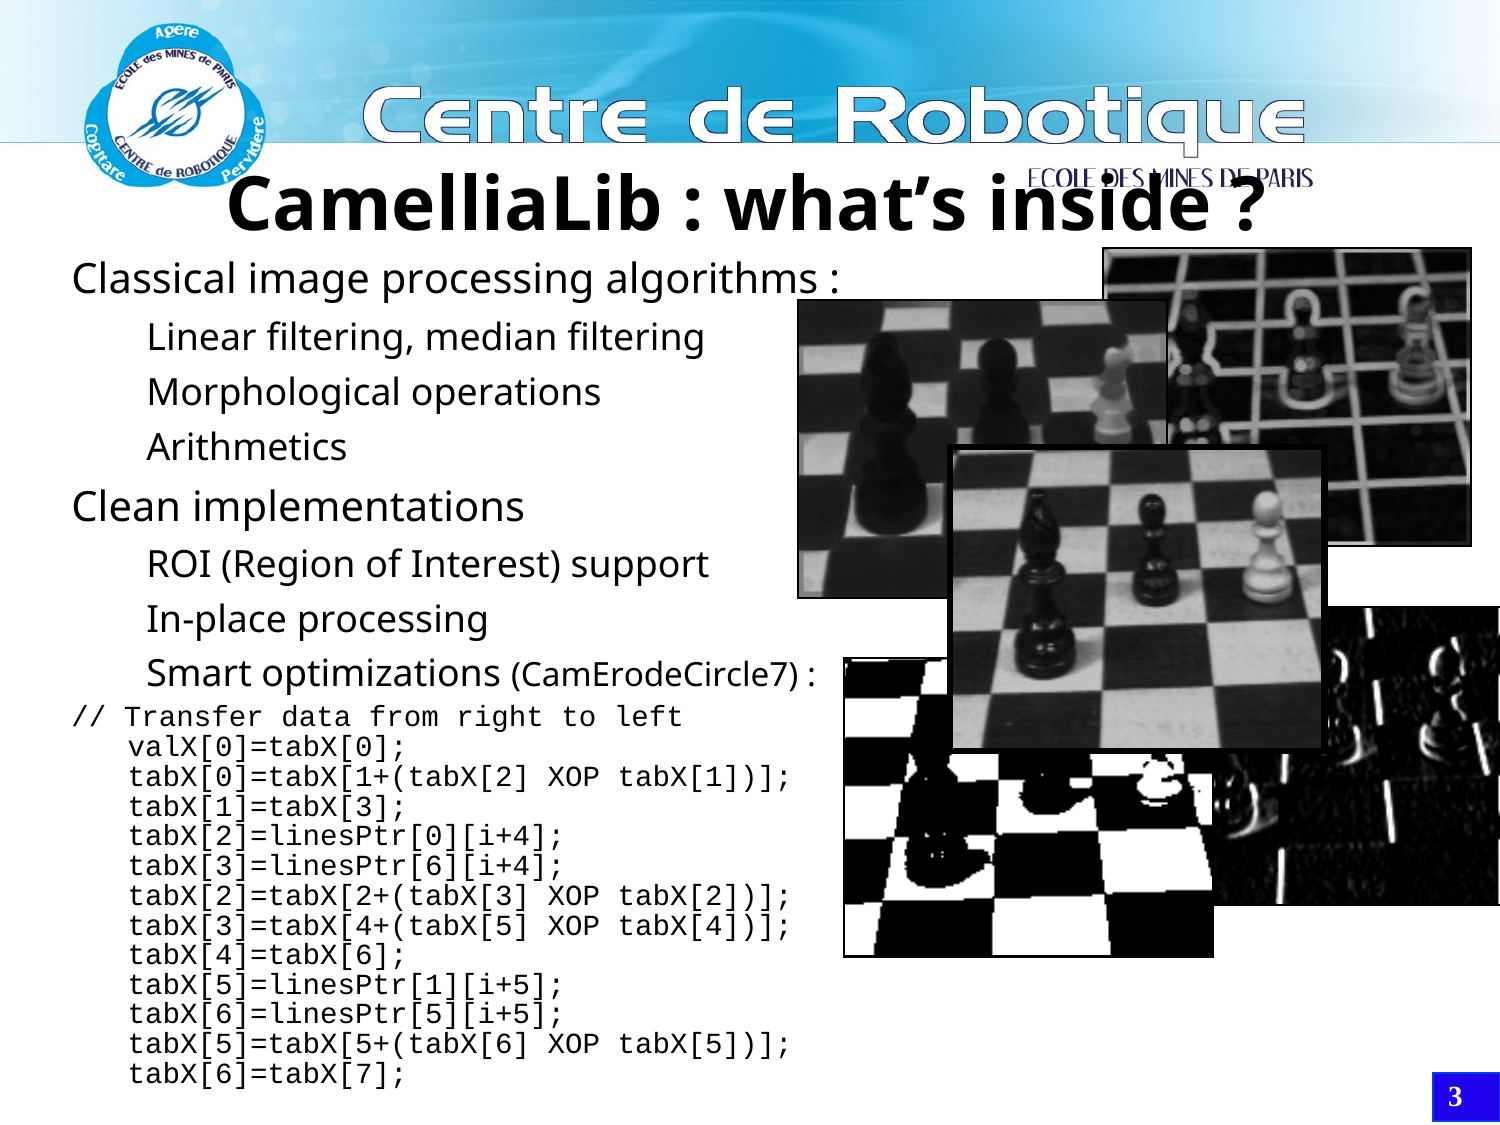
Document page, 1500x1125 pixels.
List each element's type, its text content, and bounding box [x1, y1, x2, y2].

title CamelliaLib : what’s inside ? [108, 142, 1384, 245]
picture [0, 0, 1500, 1125]
picture [844, 658, 1213, 956]
picture [1104, 249, 1471, 546]
picture [952, 450, 1322, 748]
picture [1214, 607, 1500, 905]
list Classical image processing algorithms : Linear filtering, median filtering Morphological operations Arithmetics Clean implementations ROI (Region of Interest) support In-place processing Smart optimizations (CamErodeCircle7) : // Transfer data from right to left valX[0]=tabX[0]; tabX[0]=tabX[1+(tabX[2] XOP tabX[1])]; tabX[1]=tabX[3]; tabX[2]=linesPtr[0][i+4]; tabX[3]=linesPtr[6][i+4]; tabX[2]=tabX[2+(tabX[3] XOP tabX[2])]; tabX[3]=tabX[4+(tabX[5] XOP tabX[4])]; tabX[4]=tabX[6]; tabX[5]=linesPtr[1][i+5]; tabX[6]=linesPtr[5][i+5]; tabX[5]=tabX[5+(tabX[6] XOP tabX[5])]; tabX[6]=tabX[7]; [56, 245, 1388, 1074]
picture [1388, 906, 1500, 1125]
picture [798, 300, 1167, 598]
